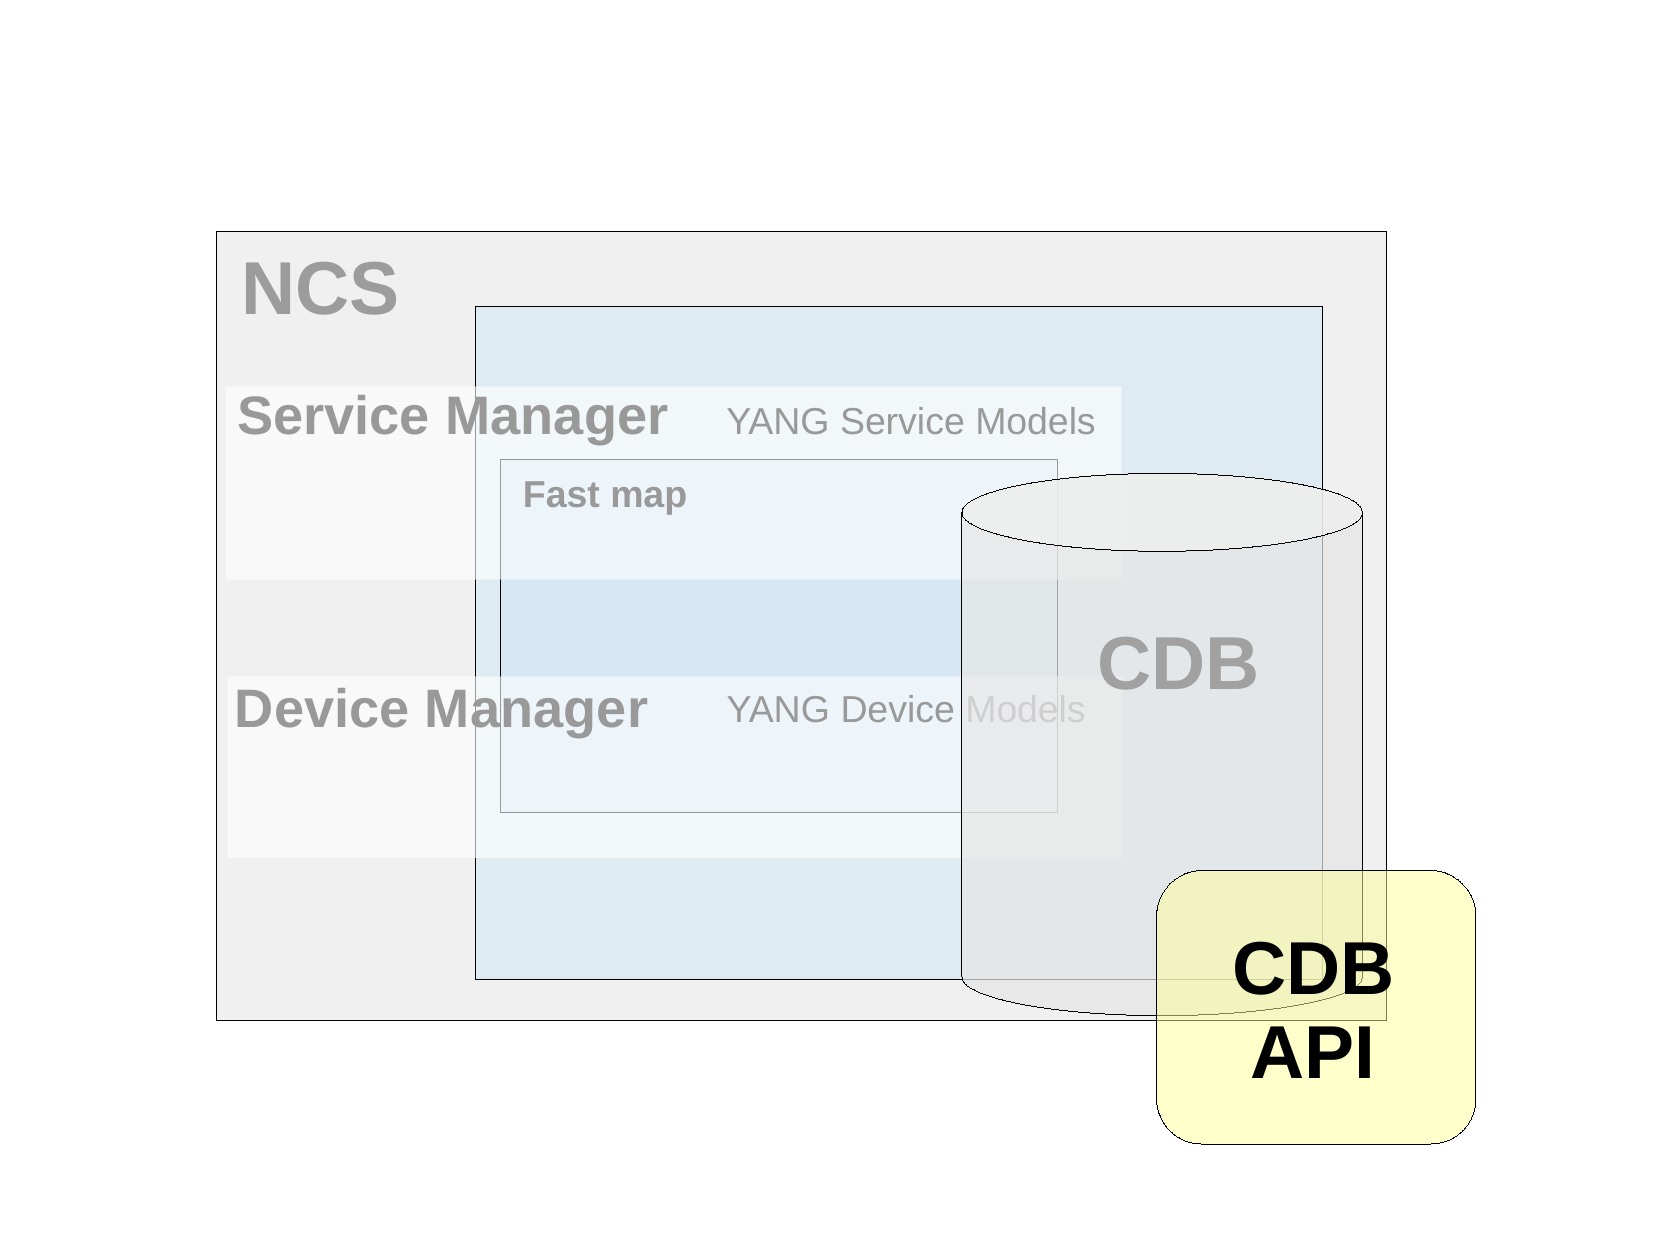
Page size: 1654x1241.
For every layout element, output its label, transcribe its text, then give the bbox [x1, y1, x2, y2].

text_box Device Manager [220, 670, 663, 747]
text_box Service Manager [222, 378, 683, 454]
text_box CDB API [1217, 919, 1429, 1102]
text_box [216, 231, 1476, 1145]
